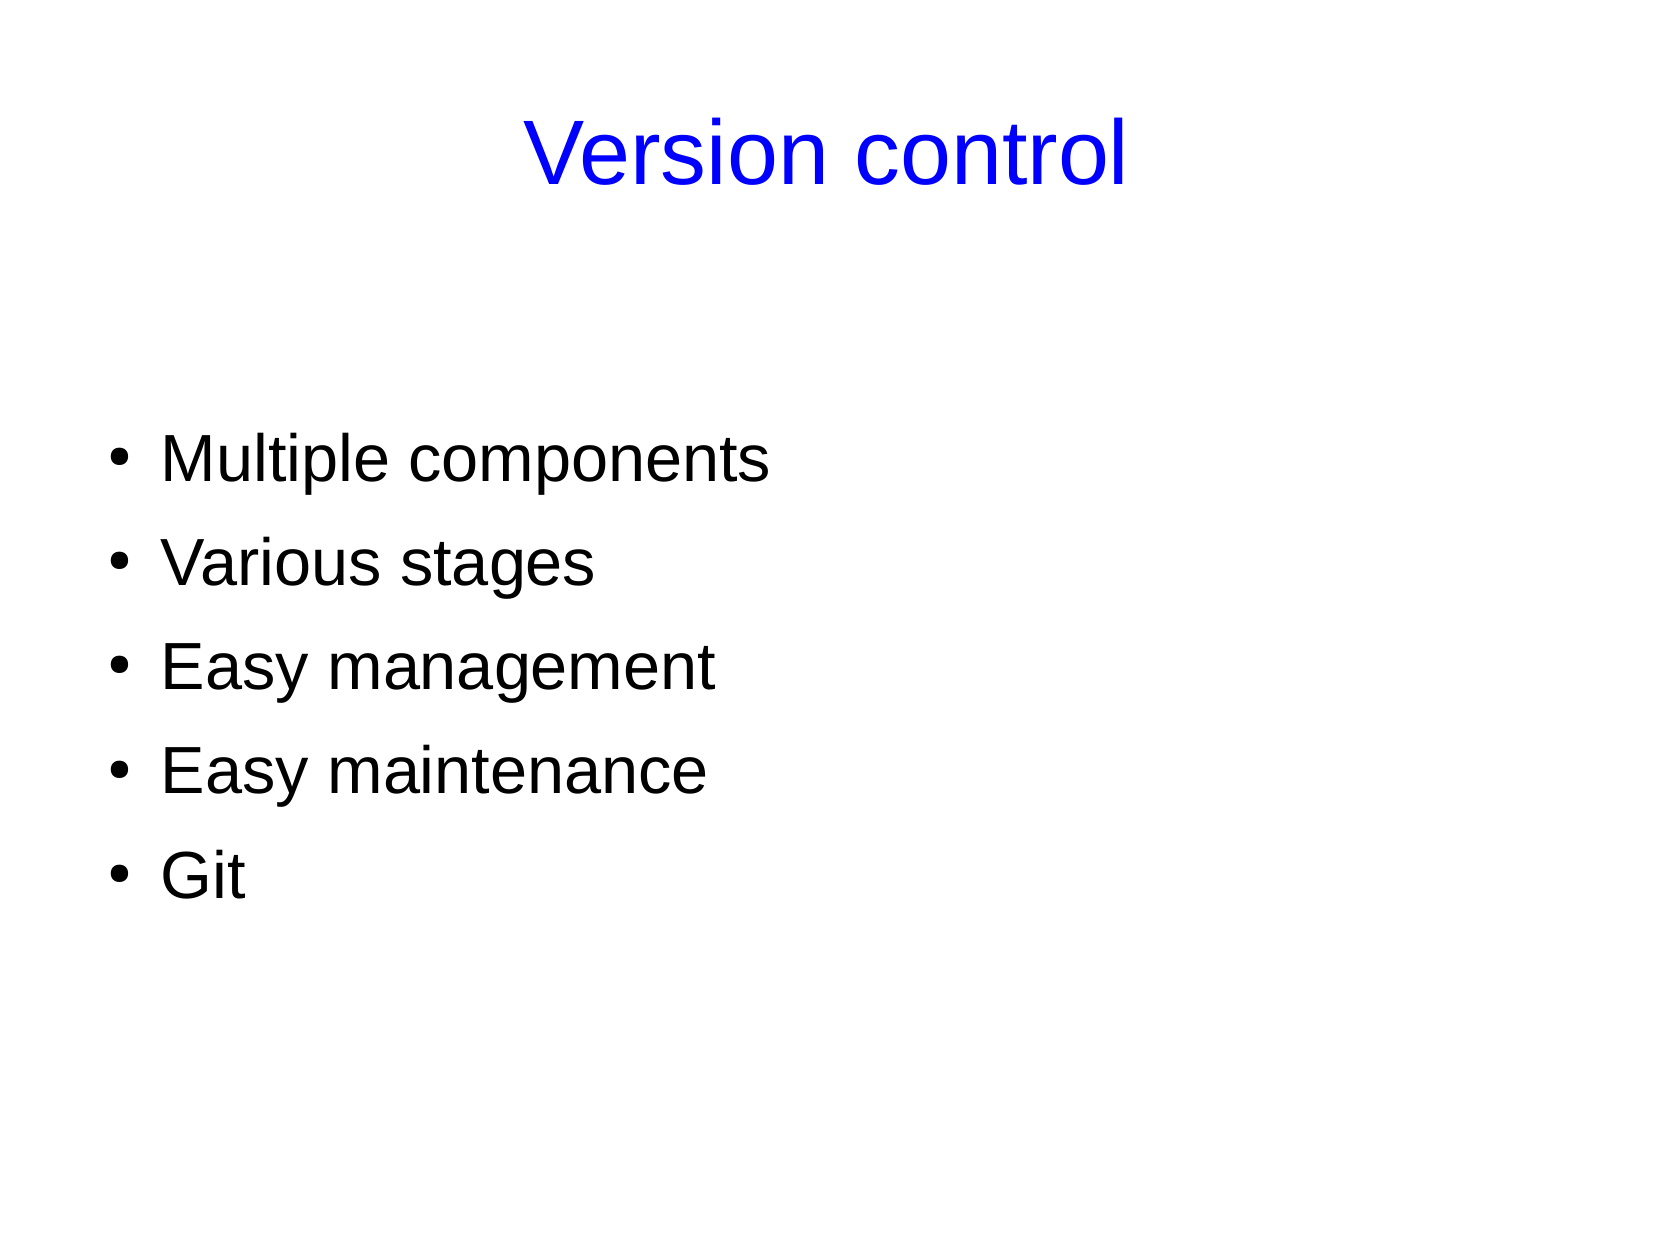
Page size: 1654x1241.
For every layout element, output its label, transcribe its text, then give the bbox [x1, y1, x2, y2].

title Version control [82, 49, 1571, 257]
list Multiple components Various stages Easy management Easy maintenance Git [90, 420, 1579, 1141]
